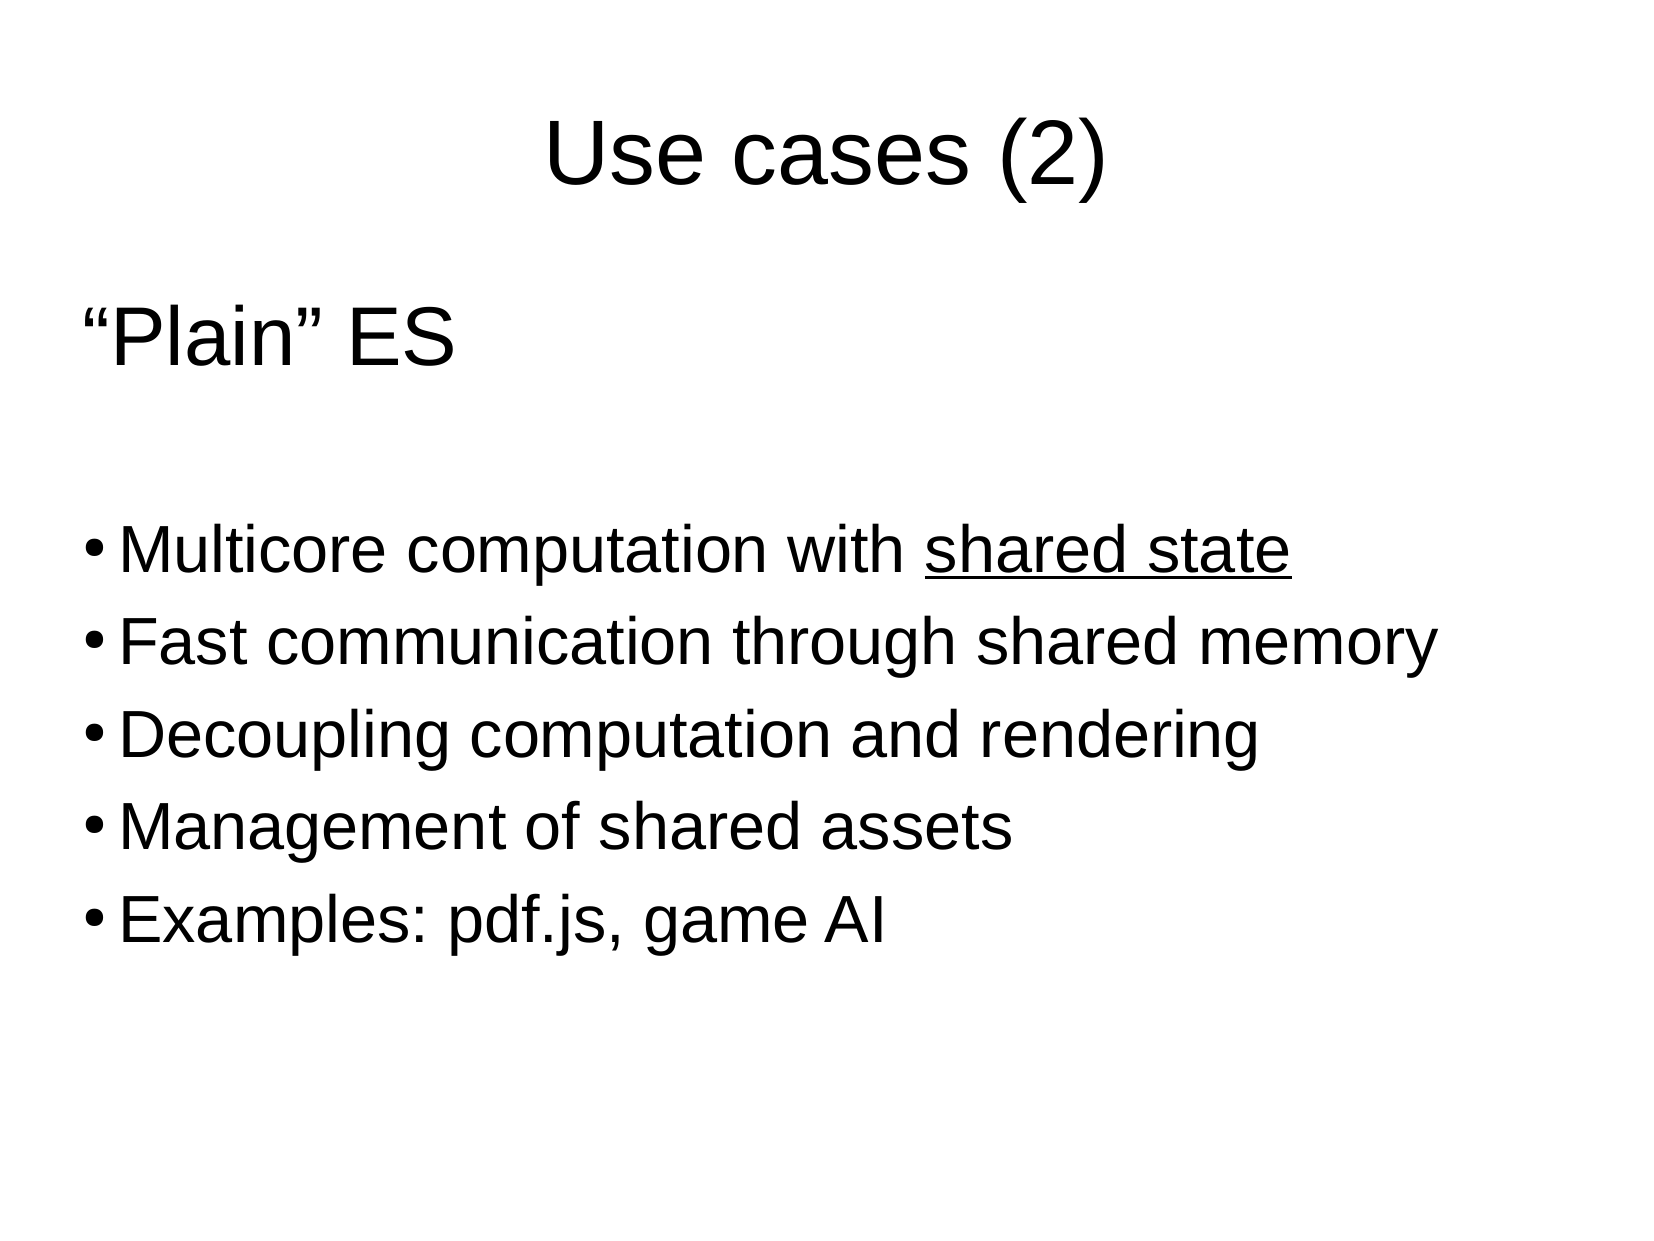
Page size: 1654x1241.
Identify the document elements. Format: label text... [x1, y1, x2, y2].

title Use cases (2) [82, 49, 1571, 257]
list “Plain” ES Multicore computation with shared state Fast communication through shared memory Decoupling computation and rendering Management of shared assets Examples: pdf.js, game AI [82, 290, 1571, 1141]
